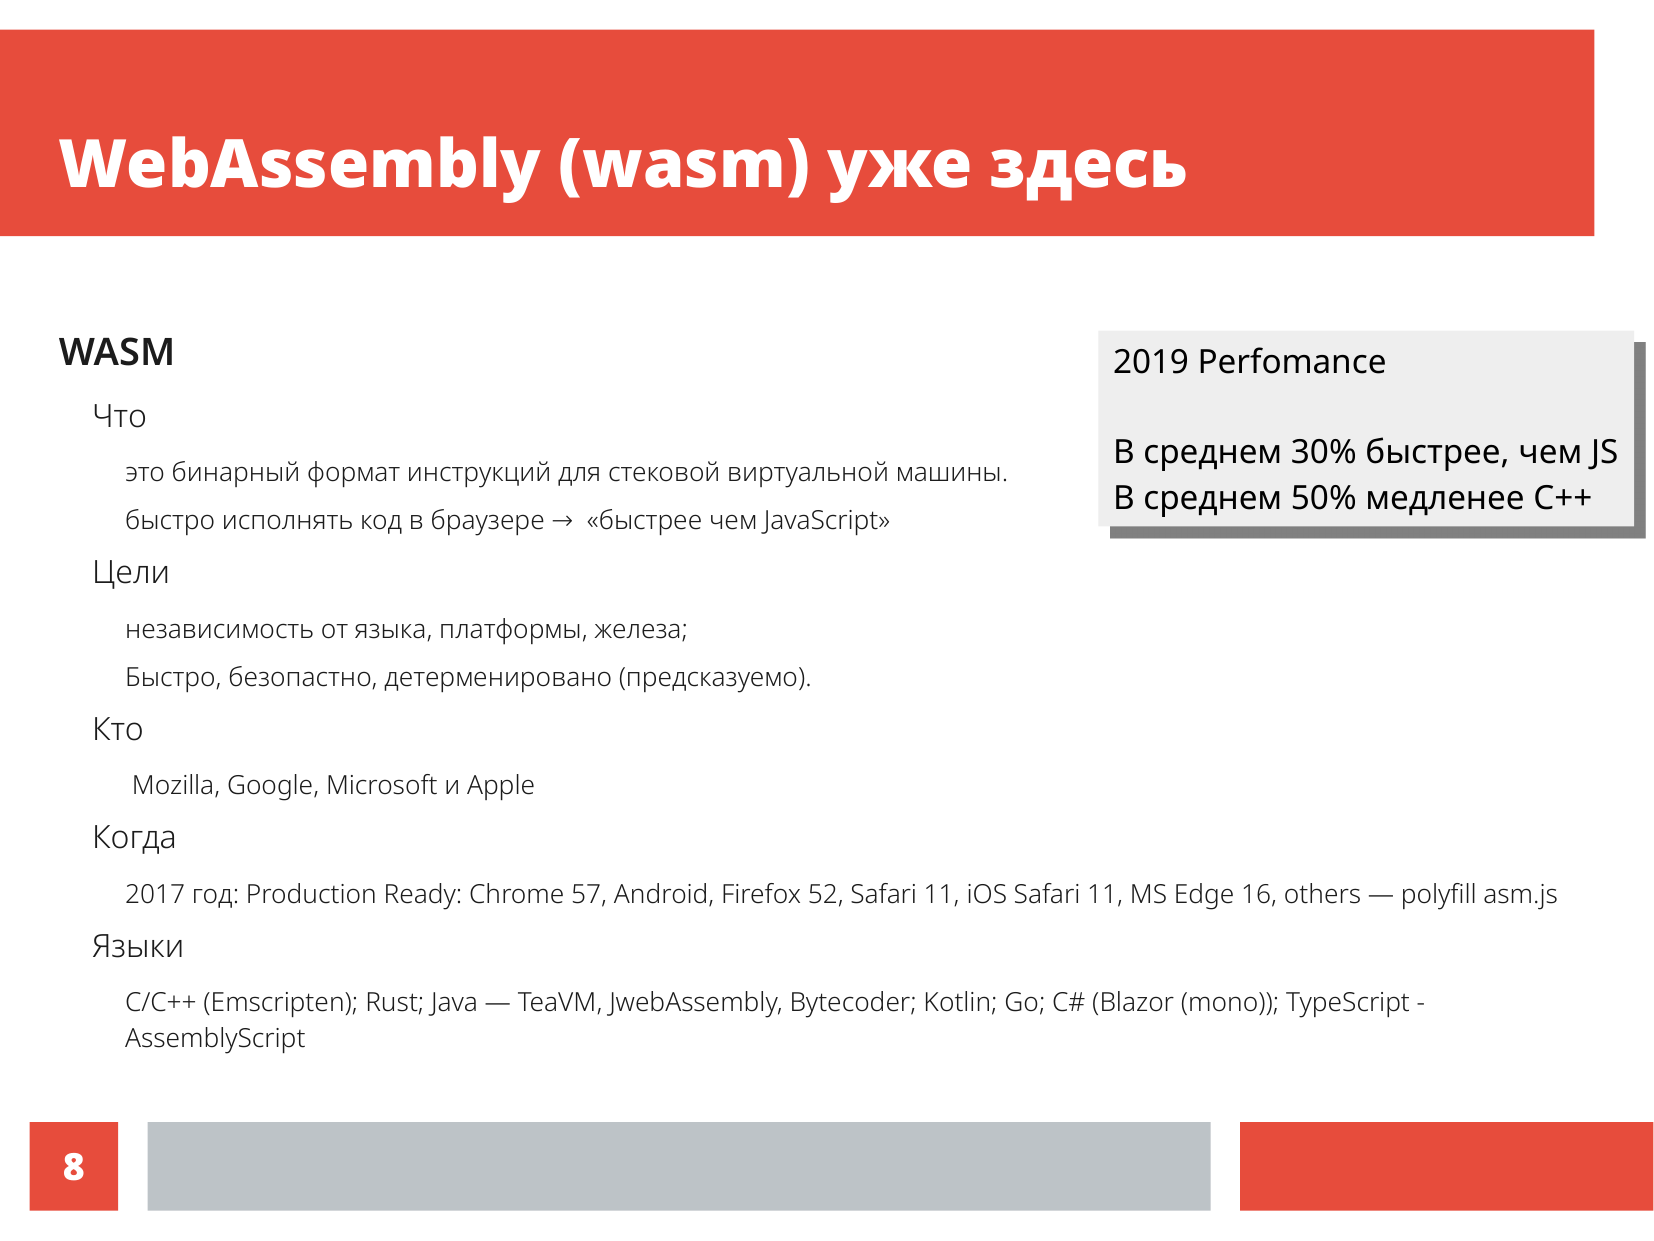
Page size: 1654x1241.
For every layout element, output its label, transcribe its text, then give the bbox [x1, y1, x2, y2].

text_box 2019 Perfomance В среднем 30% быстрее, чем JS В среднем 50% медленее C++ [1098, 330, 1585, 513]
title WebAssembly (wasm) уже здесь [59, 59, 1595, 207]
list WASM Что это бинарный формат инструкций для стековой виртуальной машины. быстро исполнять код в браузере → «быстрее чем JavaScript» Цели независимость от языка, платформы, железа; Быстро, безопастно, детерменировано (предсказуемо). Кто Mozilla, Google, Microsoft и Apple Когда 2017 год: Production Ready: Chrome 57, Android, Firefox 52, Safari 11, iOS Safari 11, MS Edge 16, others — polyfill asm.js Языки C/C++ (Emscripten); Rust; Java — TeaVM, JwebAssembly, Bytecoder; Kotlin; Go; C# (Blazor (mono)); TypeScript - AssemblyScript [59, 324, 1565, 1093]
